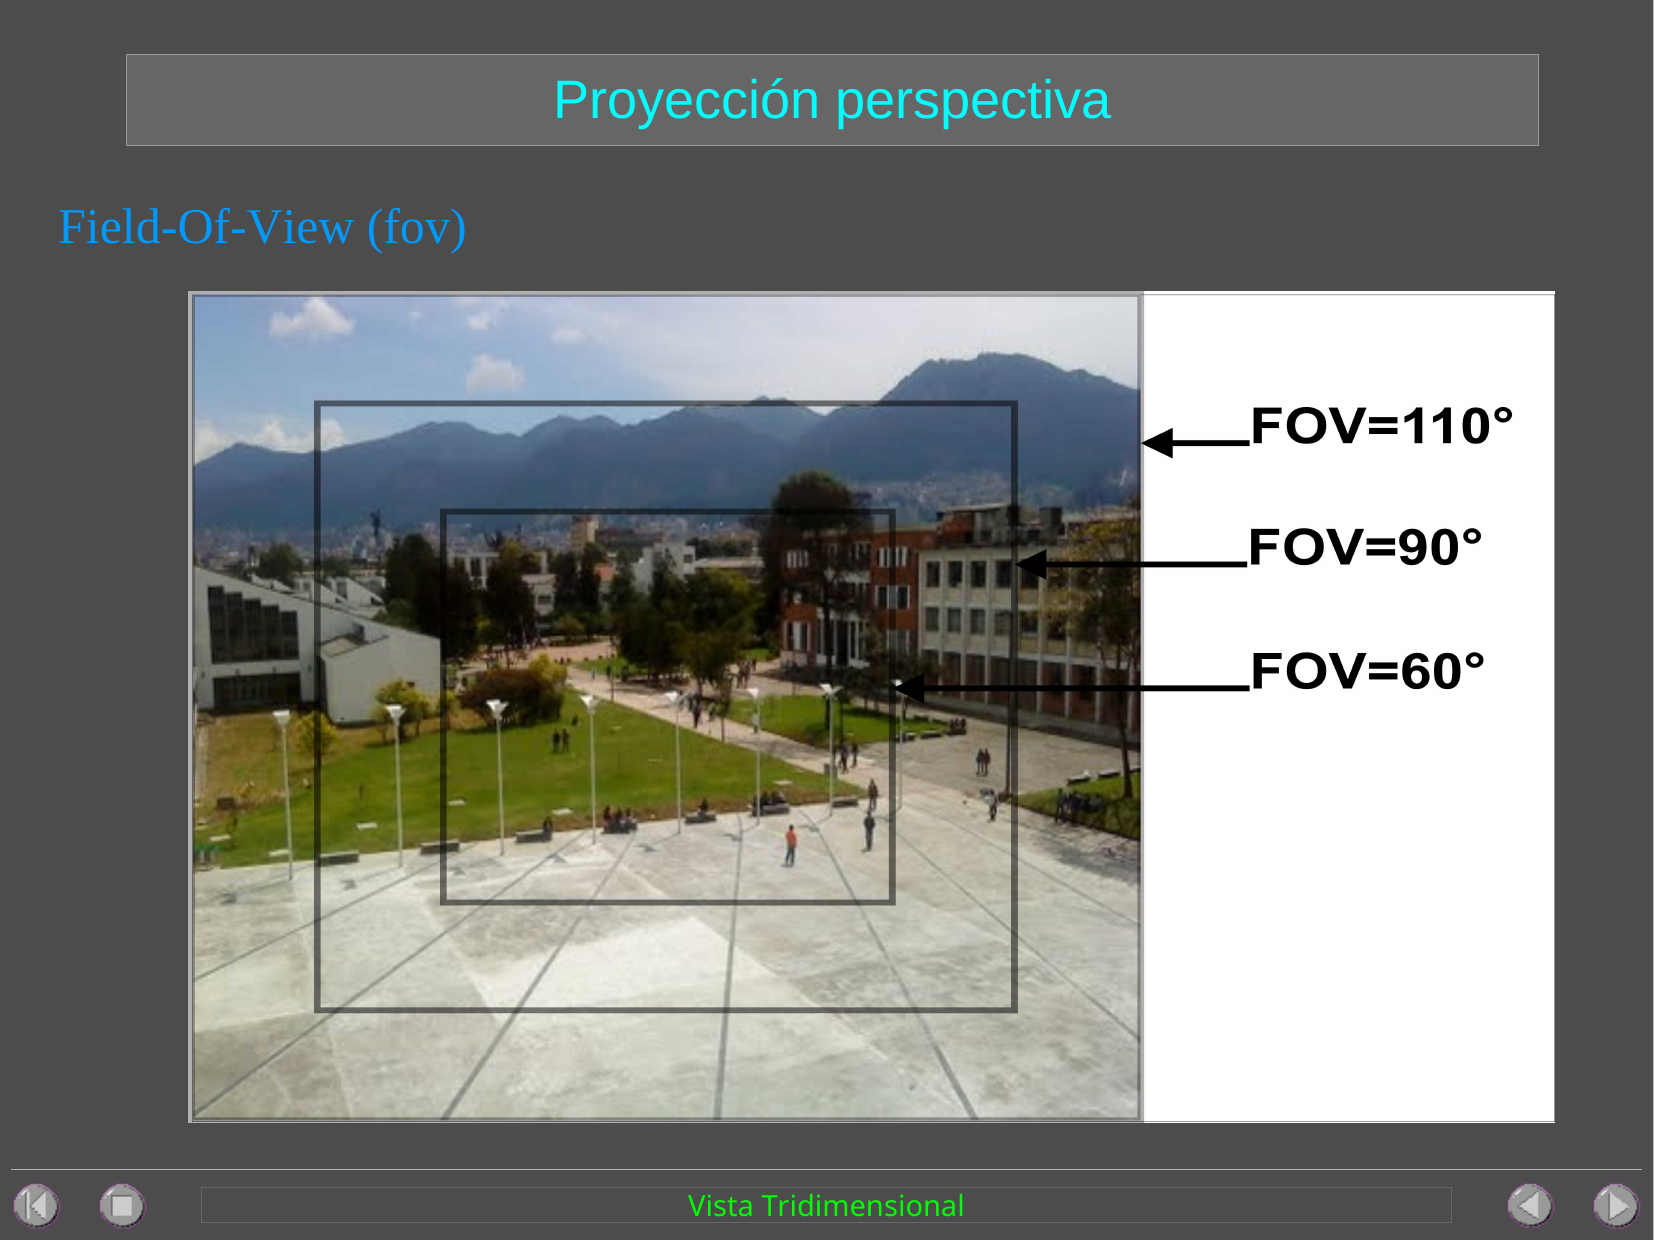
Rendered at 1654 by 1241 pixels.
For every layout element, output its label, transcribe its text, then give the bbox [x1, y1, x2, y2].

picture [11, 1181, 62, 1232]
picture [188, 291, 1555, 1123]
picture [1505, 1181, 1556, 1231]
title Proyección perspectiva [126, 54, 1539, 146]
picture [97, 1181, 148, 1232]
text_box Field-Of-View (fov) [58, 198, 1552, 259]
picture [1591, 1181, 1642, 1232]
